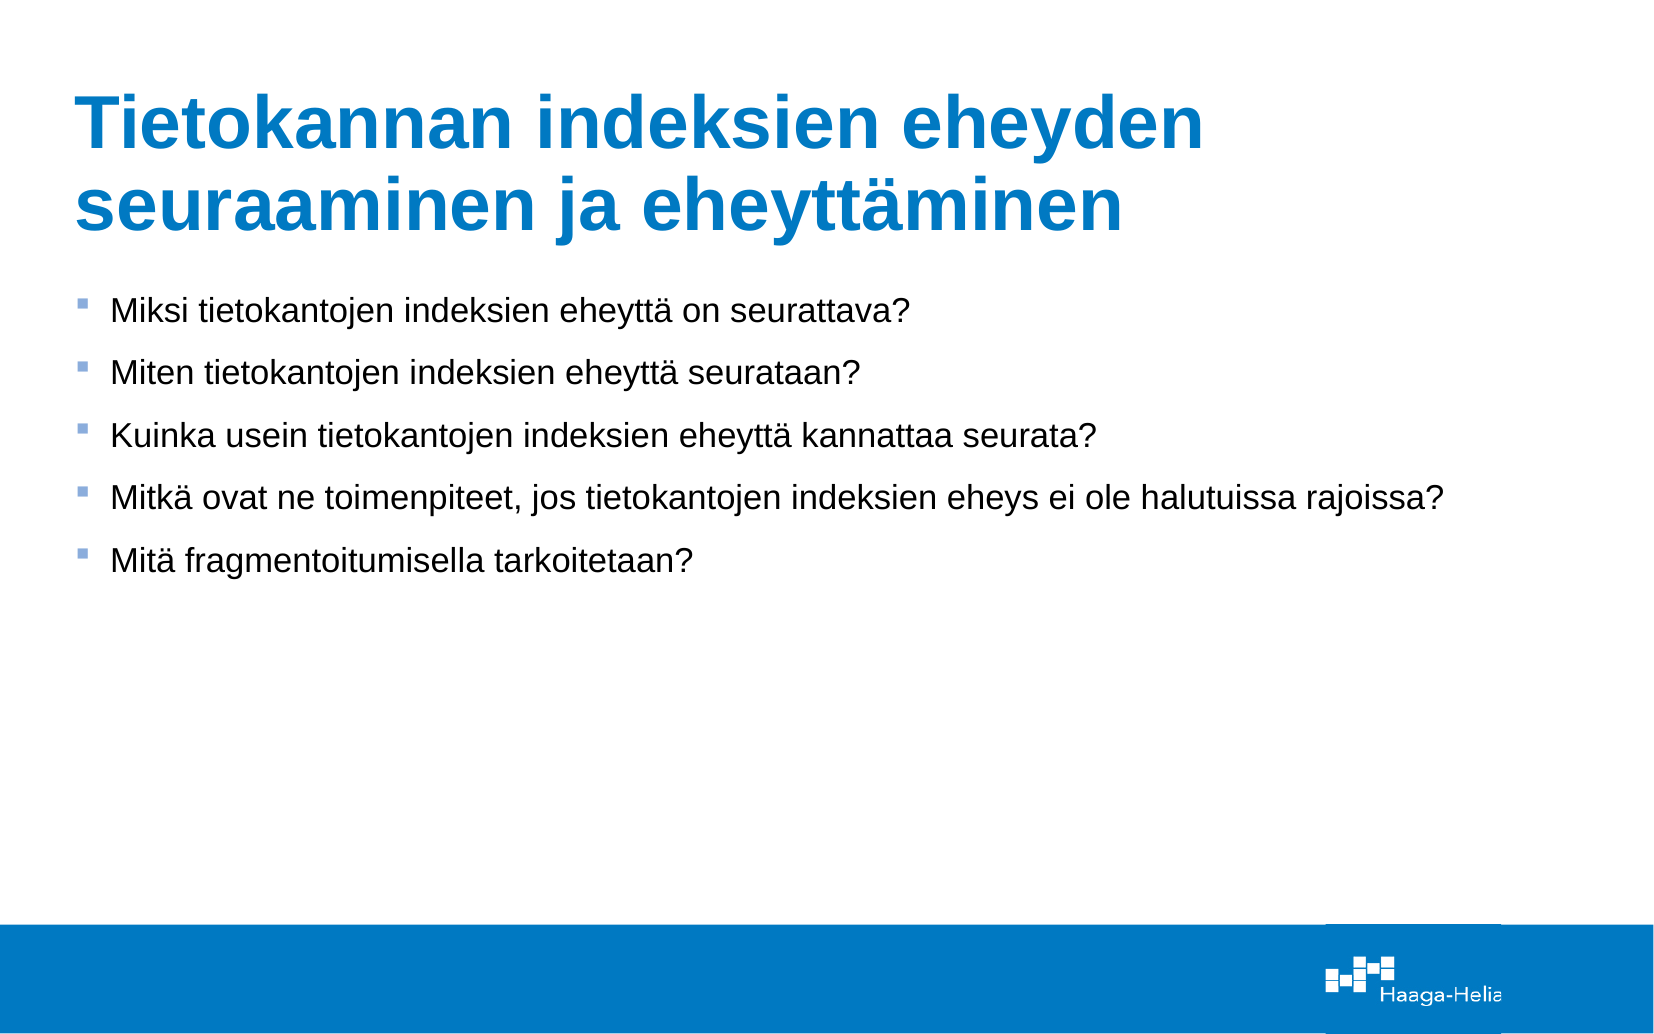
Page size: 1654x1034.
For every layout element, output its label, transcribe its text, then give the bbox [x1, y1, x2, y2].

list Miksi tietokantojen indeksien eheyttä on seurattava? Miten tietokantojen indeksien eheyttä seurataan? Kuinka usein tietokantojen indeksien eheyttä kannattaa seurata? Mitkä ovat ne toimenpiteet, jos tietokantojen indeksien eheys ei ole halutuissa rajoissa? Mitä fragmentoitumisella tarkoitetaan? [74, 283, 1584, 910]
title Tietokannan indeksien eheyden seuraaminen ja eheyttäminen [74, 82, 1584, 268]
picture [1325, 924, 1502, 1034]
